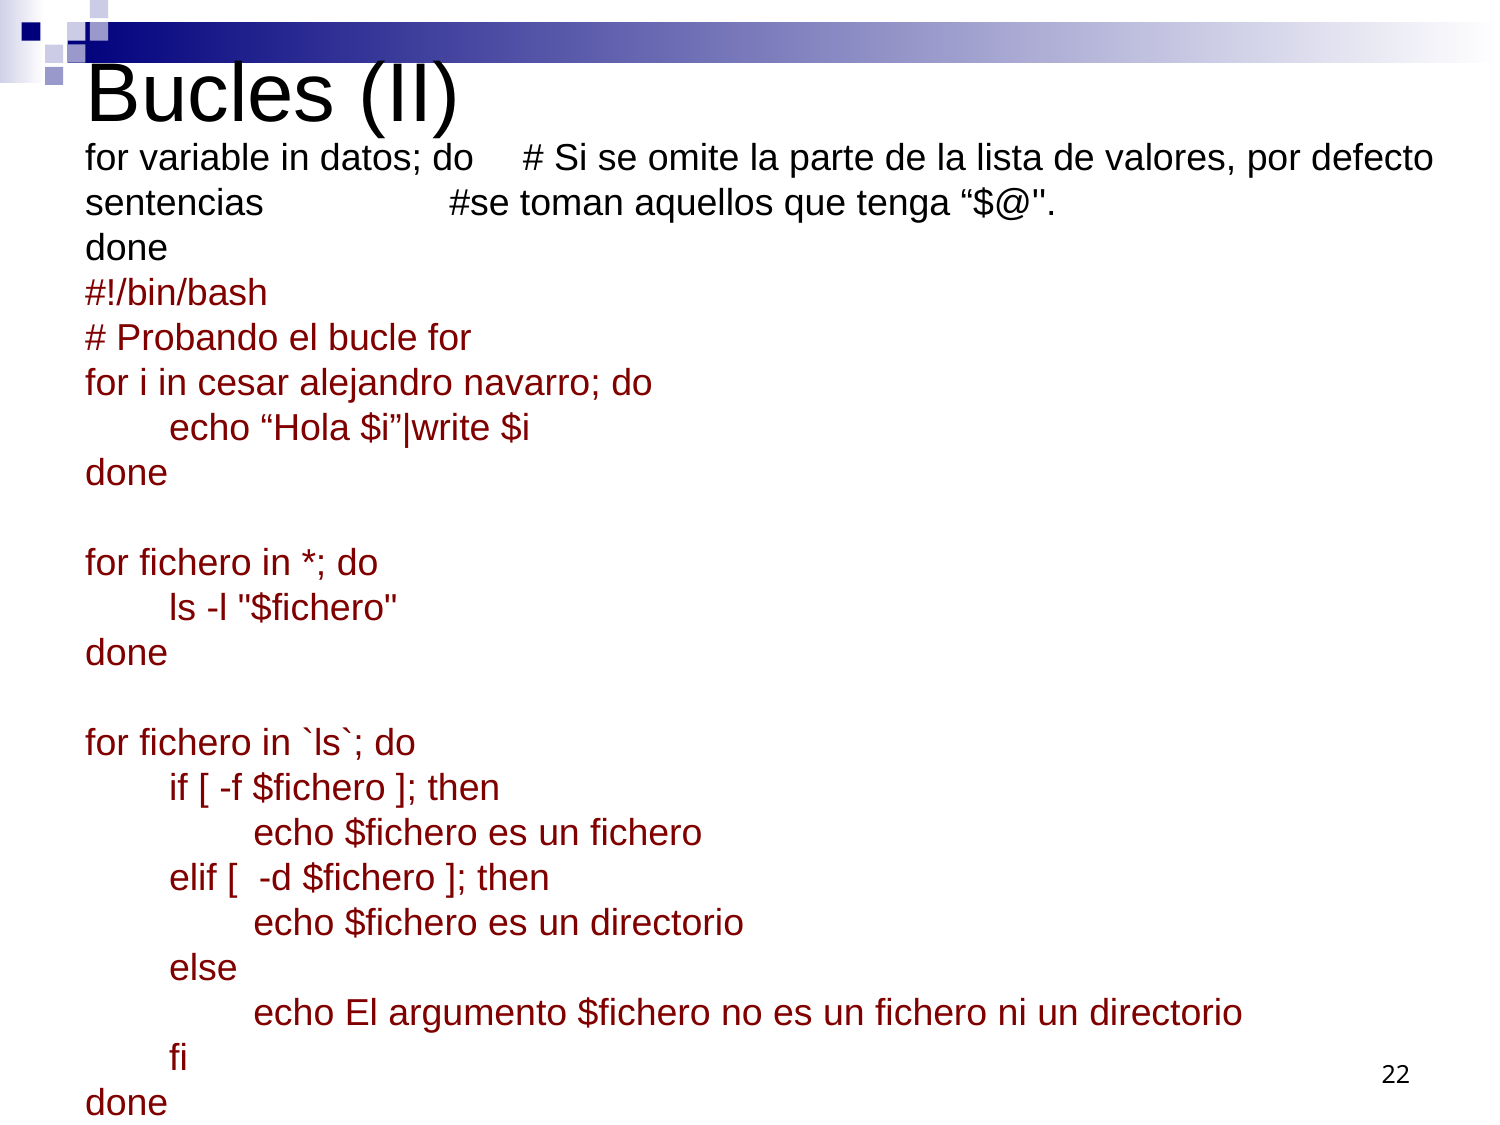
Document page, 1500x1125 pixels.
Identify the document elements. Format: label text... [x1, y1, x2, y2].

text_box for variable in datos; do # Si se omite la parte de la lista de valores, por defecto sentencias #se toman aquellos que tenga “$@''. done #!/bin/bash # Probando el bucle for for i in cesar alejandro navarro; do echo “Hola $i”|write $i done for fichero in *; do ls -l "$fichero" done for fichero in `ls`; do if [ -f $fichero ]; then echo $fichero es un fichero elif [ -d $fichero ]; then echo $fichero es un directorio else echo El argumento $fichero no es un fichero ni un directorio fi done [70, 125, 1500, 1125]
text_box Bucles (II) [70, 30, 1500, 125]
